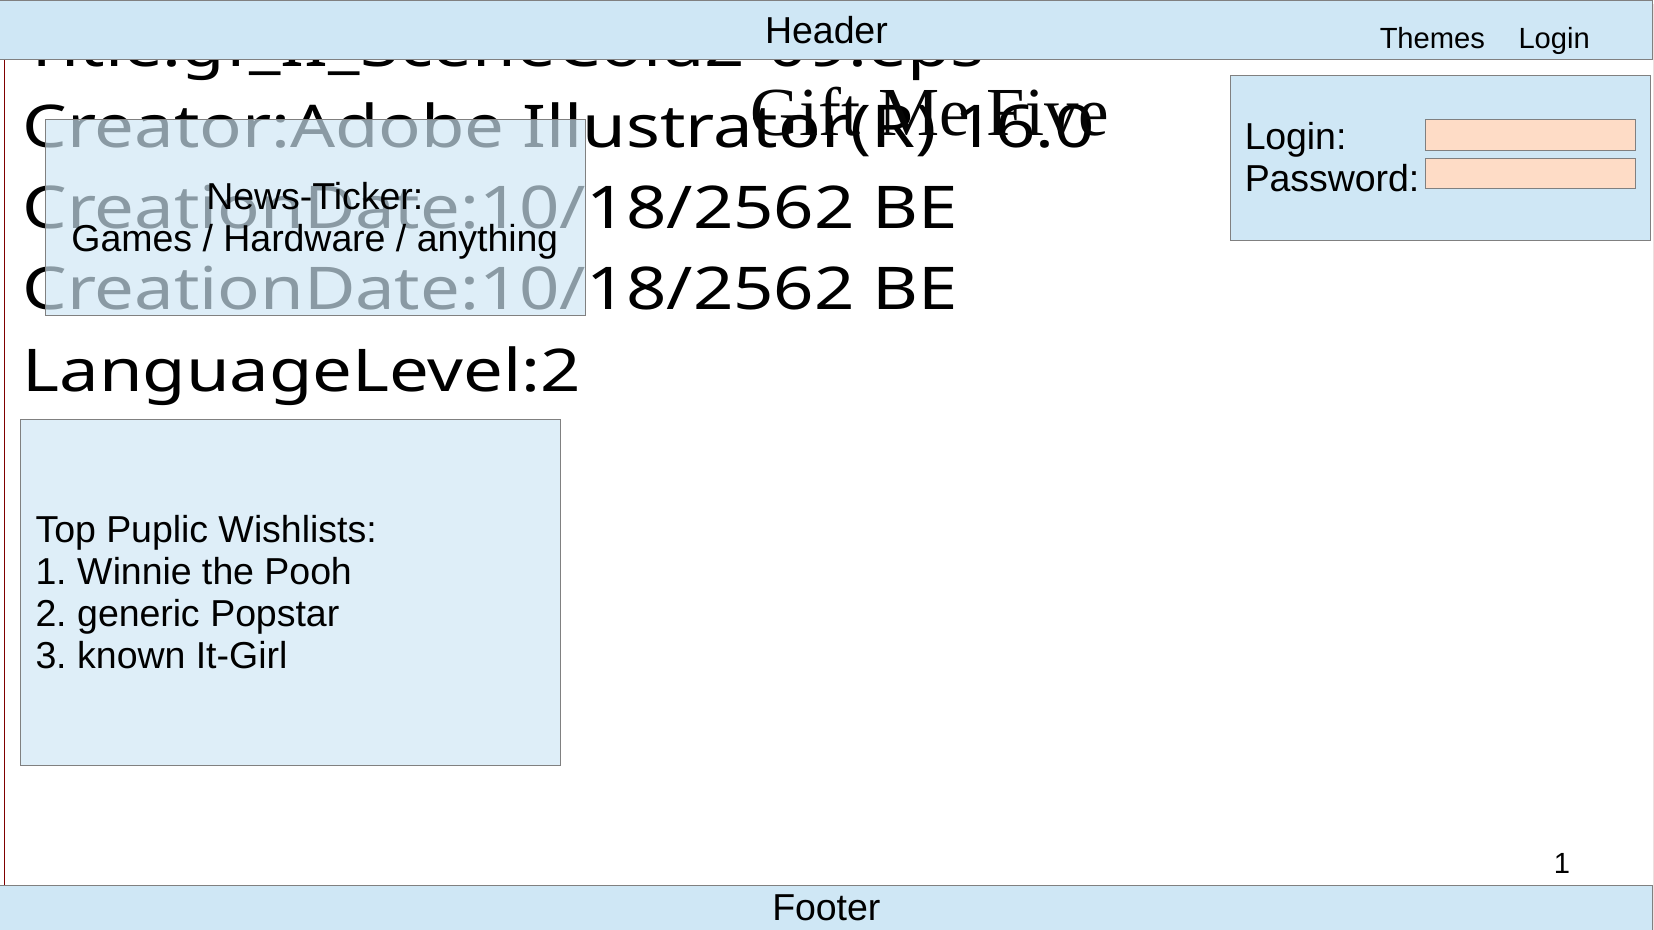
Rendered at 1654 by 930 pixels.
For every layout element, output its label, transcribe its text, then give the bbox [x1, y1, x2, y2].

text_box Login: Password: [1230, 75, 1651, 241]
text_box Login [1503, 15, 1606, 63]
text_box News-Ticker: Games / Hardware / anything [45, 119, 586, 316]
text_box Themes [1365, 15, 1501, 63]
title Gift Me Five [265, 60, 1594, 189]
text_box [1425, 119, 1636, 151]
text_box [1425, 158, 1636, 189]
text_box Header [0, 0, 1653, 60]
text_box Footer [0, 885, 1653, 930]
text_box Top Puplic Wishlists: 1. Winnie the Pooh 2. generic Popstar 3. known It-Girl [20, 419, 561, 766]
